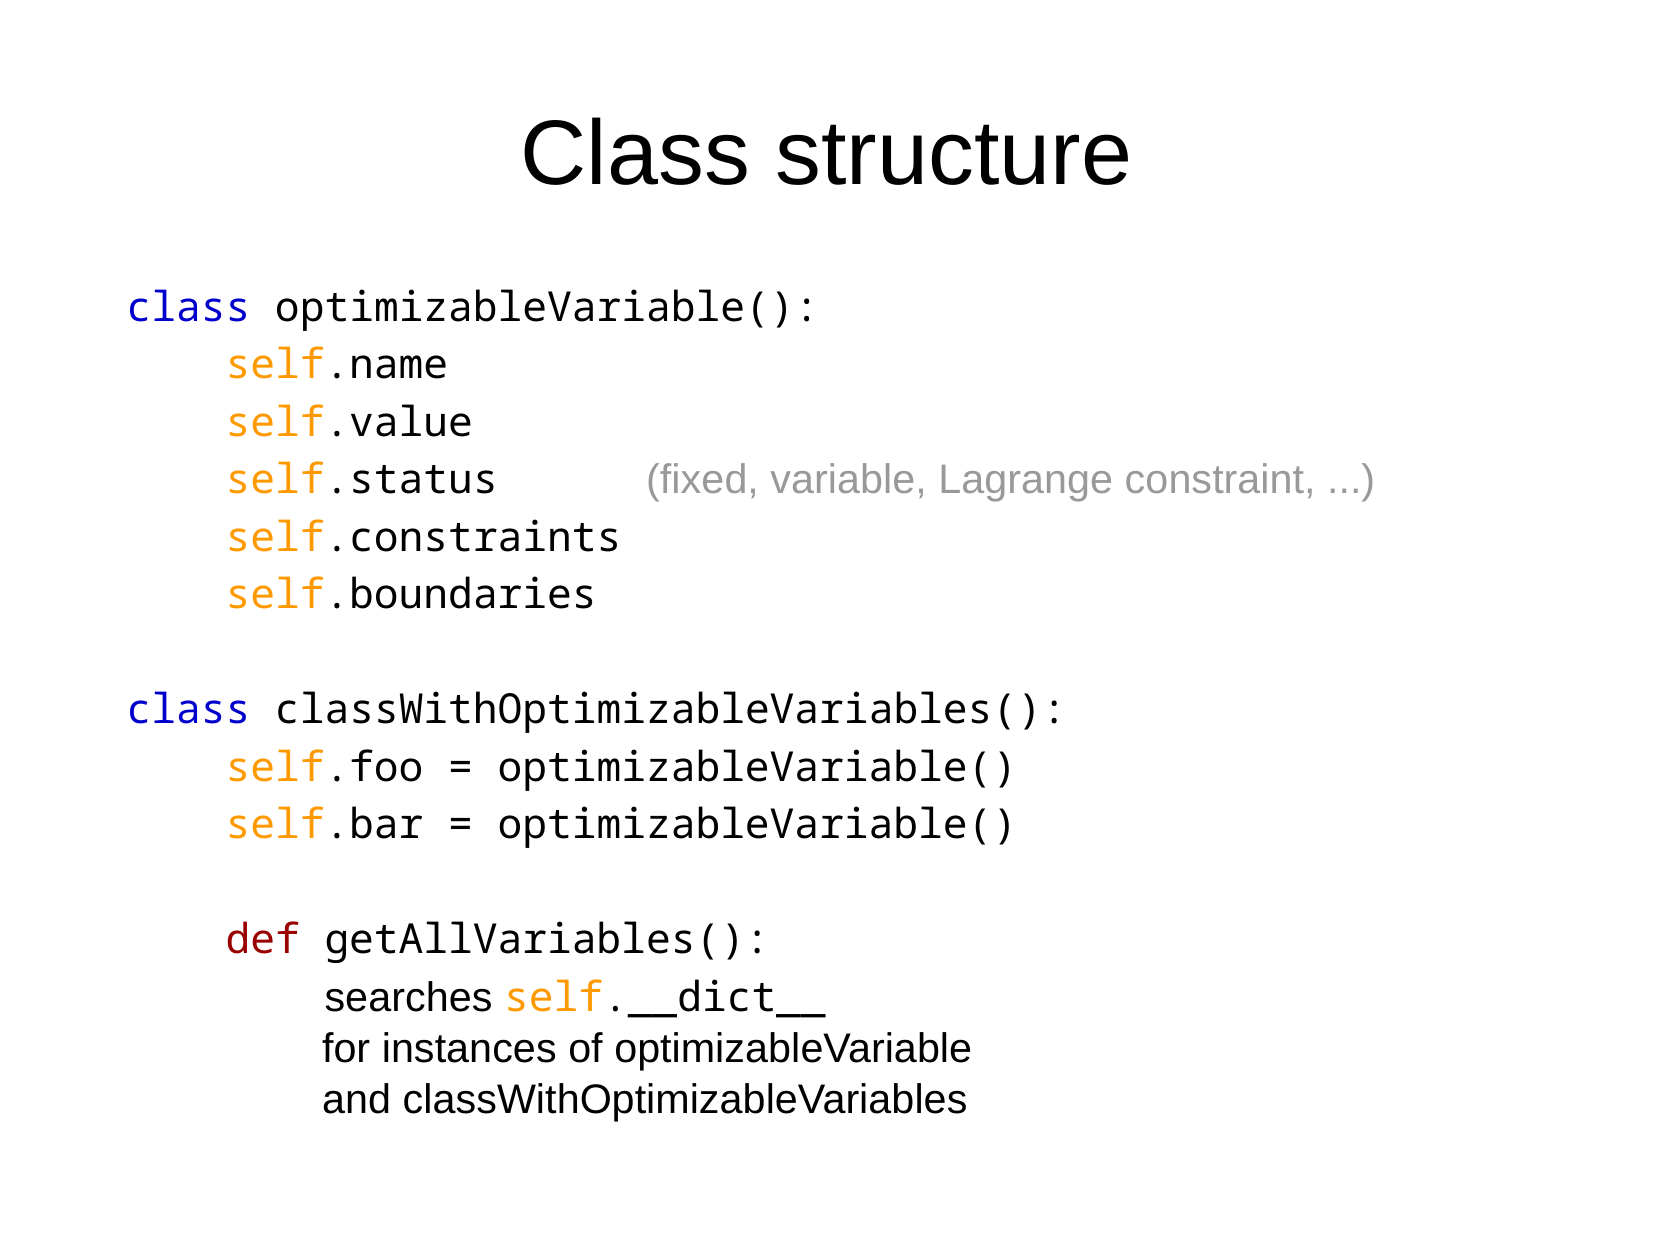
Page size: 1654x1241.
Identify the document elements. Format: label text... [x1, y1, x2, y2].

list class optimizableVariable(): self.name self.value self.status (fixed, variable, Lagrange constraint, ...) self.constraints self.boundaries class classWithOptimizableVariables(): self.foo = optimizableVariable() self.bar = optimizableVariable() def getAllVariables(): searches self.__dict__ for instances of optimizableVariable and classWithOptimizableVariables [82, 290, 1571, 1123]
title Class structure [82, 49, 1571, 257]
